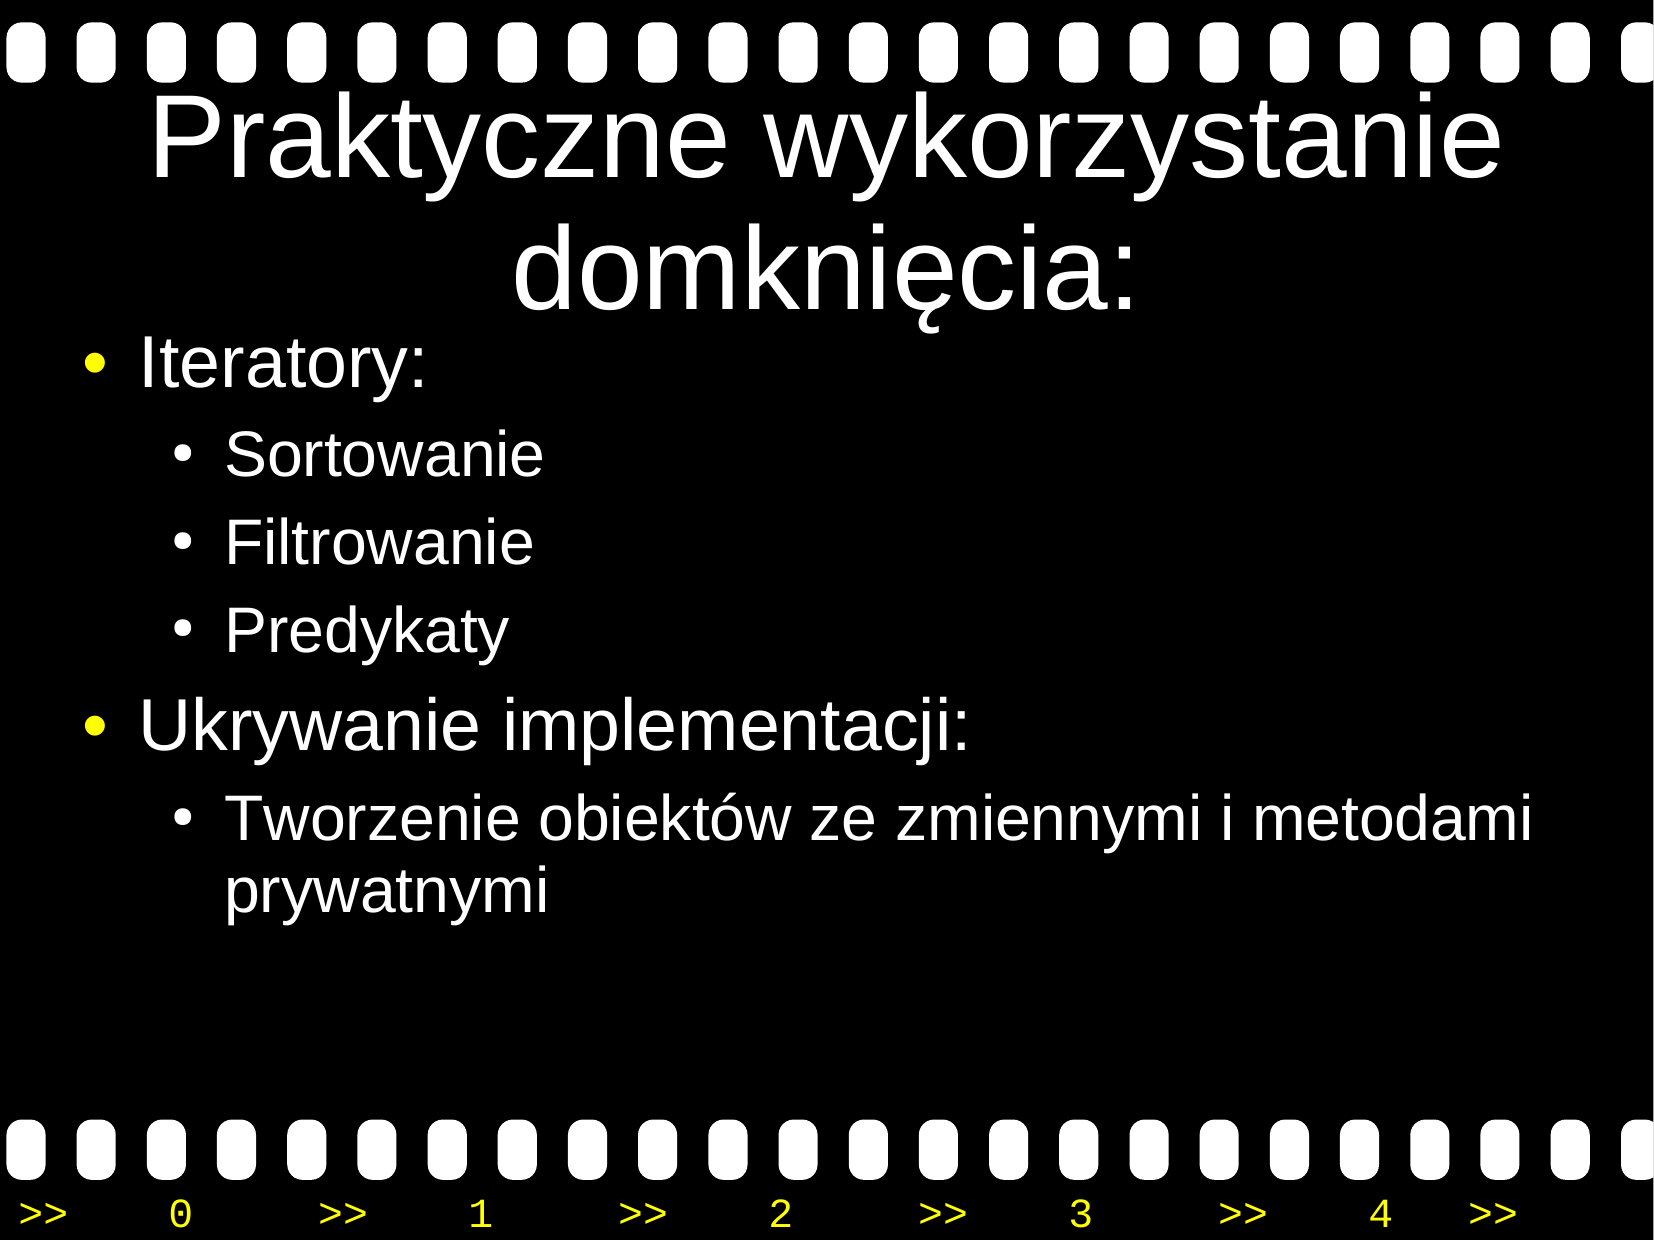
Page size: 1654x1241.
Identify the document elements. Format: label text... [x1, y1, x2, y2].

title Praktyczne wykorzystanie domknięcia: [82, 70, 1571, 320]
list Iteratory: Sortowanie Filtrowanie Predykaty Ukrywanie implementacji: Tworzenie obiektów ze zmiennymi i metodami prywatnymi [82, 320, 1571, 1140]
